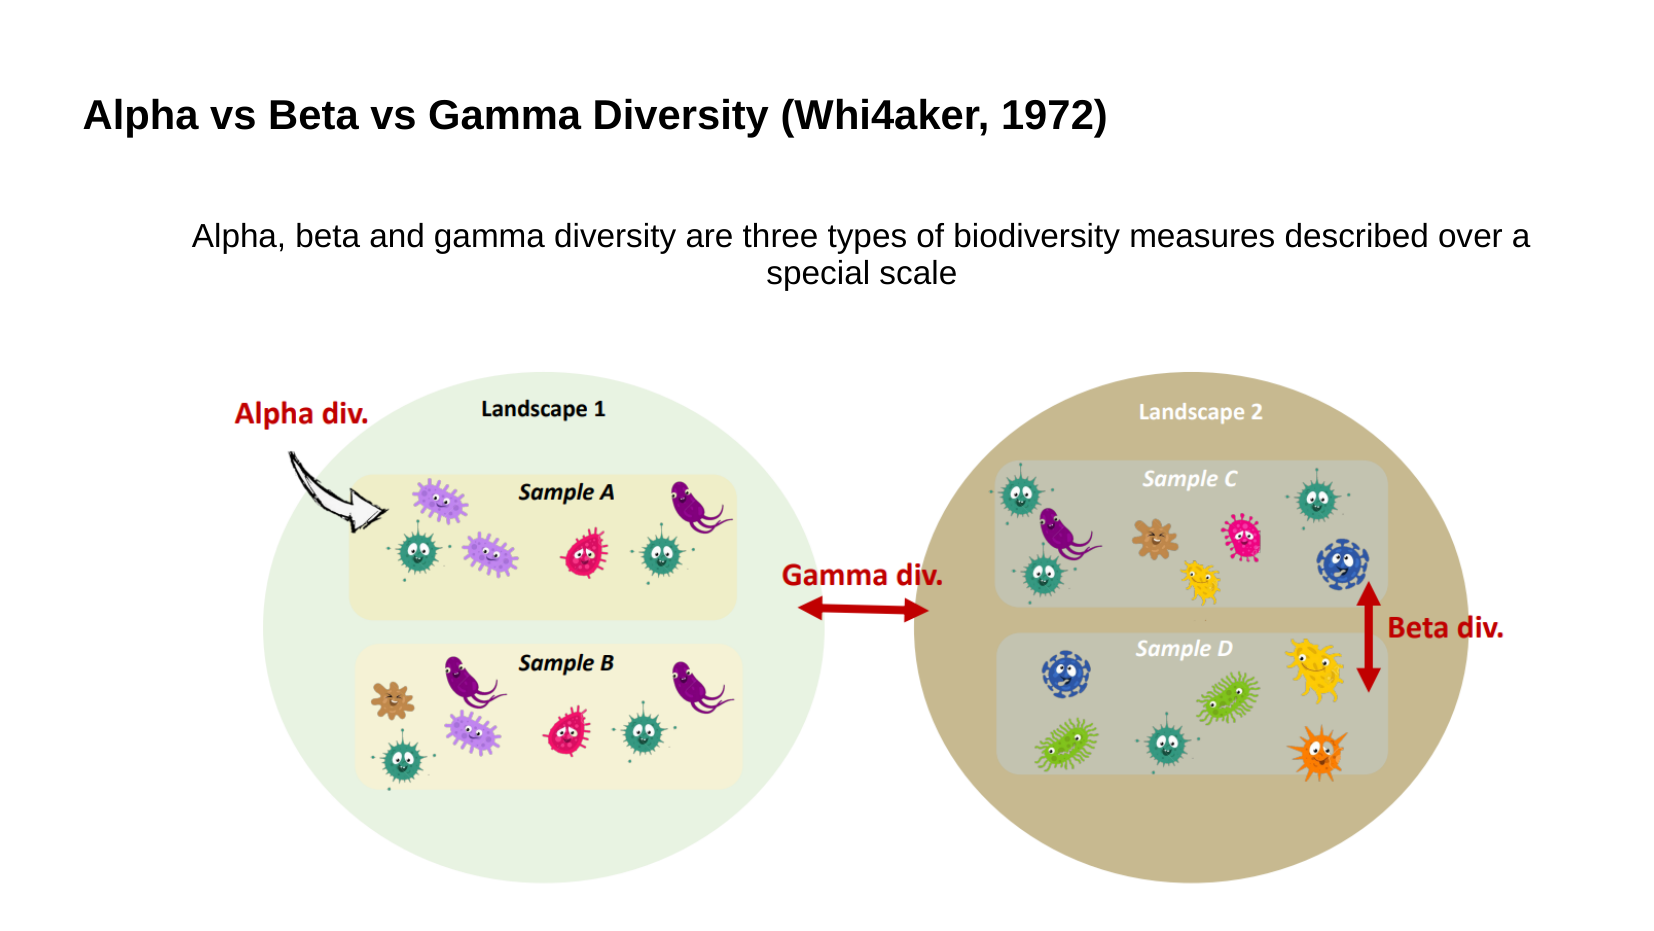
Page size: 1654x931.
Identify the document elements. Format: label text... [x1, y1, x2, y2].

title Alpha vs Beta vs Gamma Diversity (Whi4aker, 1972) [82, 37, 1571, 193]
list Alpha, beta and gamma diversity are three types of biodiversity measures described over a special scale [82, 217, 1571, 758]
picture [225, 337, 1524, 901]
